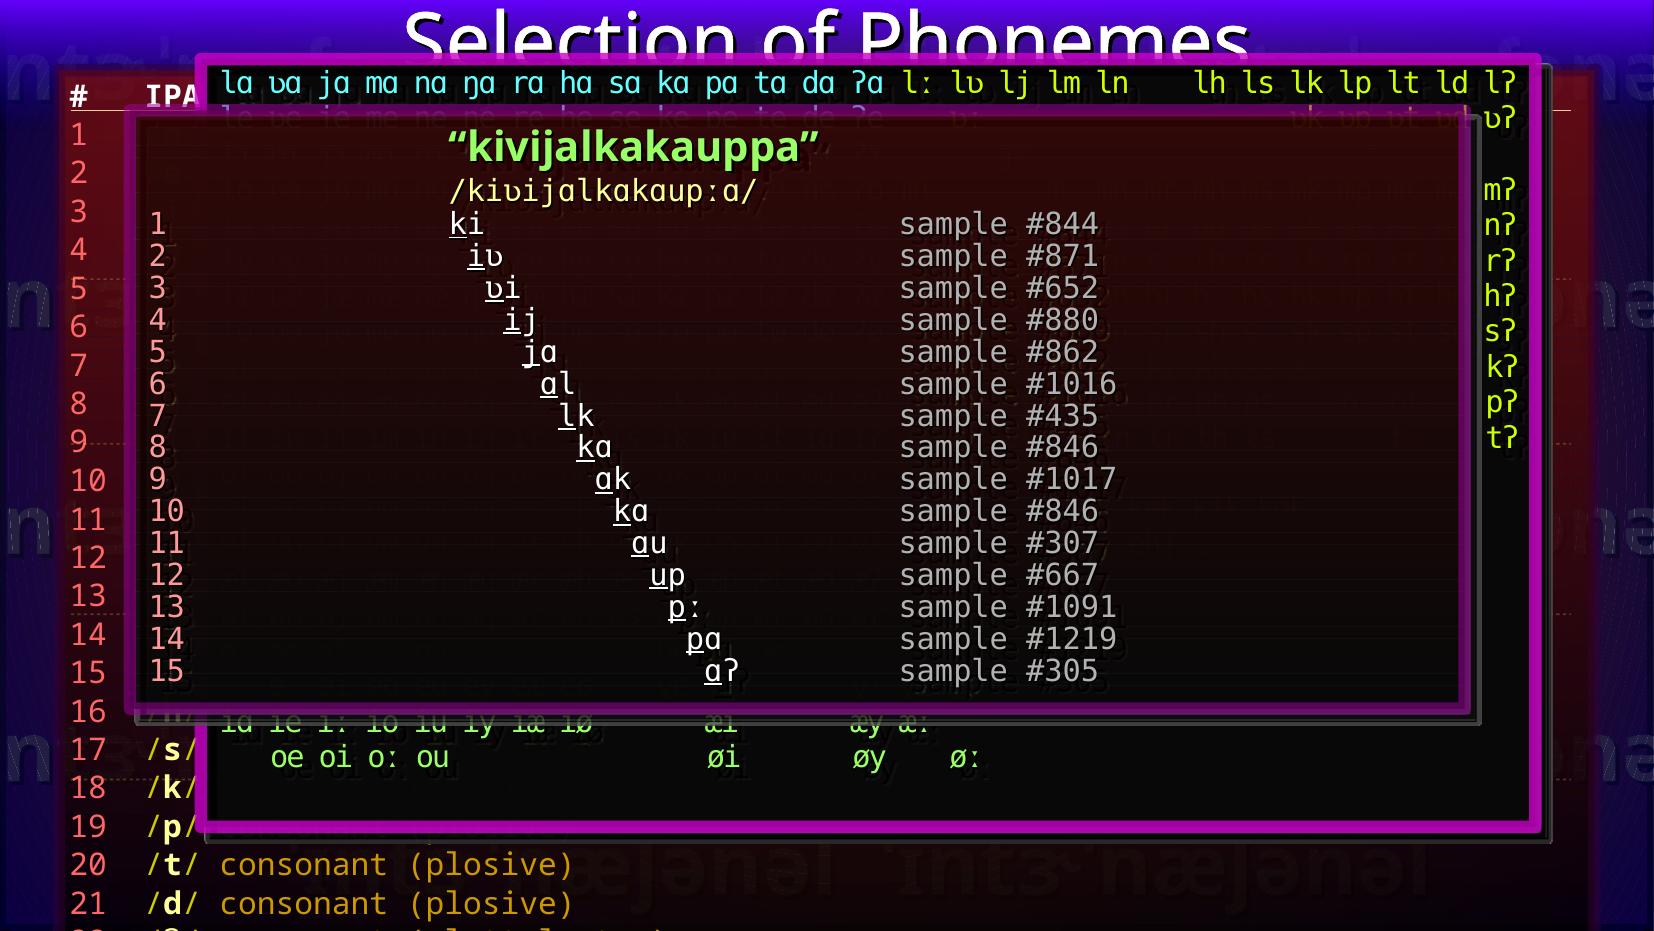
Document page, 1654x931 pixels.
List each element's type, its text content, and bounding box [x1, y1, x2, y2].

text_box # IPA Category 1 /ɑ/ vowel 2 /e/ vowel 3 /i/ vowel 4 /o/ vowel 5 /u/ vowel 6 /y/ vowel 7 /æ/ vowel 8 /ø/ vowel 9 /l/ consonant (approximant) 10 /ʋ/ consonant (approximant) 11 /j/ consonant (approximant) 12 /m/ consonant (nasal) 13 /n/ consonant (nasal) 14 /ŋ/ consonant (nasal) 15 /r/ consonant (trill) 16 /h/ consonant (fricative) 17 /s/ consonant (fricative) 18 /k/ consonant (plosive) 19 /p/ consonant (plosive) 20 /t/ consonant (plosive) 21 /d/ consonant (plosive) 22 /ʔ/ consonant (glottal stop) [59, 70, 1595, 898]
text_box “kivijalkakauppa” /kiʋijɑlkɑkɑupːɑ/ 1 ki sample #844 2 iʋ sample #871 3 ʋi sample #652 4 ij sample #880 5 jɑ sample #862 6 ɑl sample #1016 7 lk sample #435 8 kɑ sample #846 9 ɑk sample #1017 10 kɑ sample #846 11 ɑu sample #307 12 up sample #667 13 pː sample #1091 14 pɑ sample #1219 15 ɑʔ sample #305 [129, 110, 1465, 709]
title Selection of Phonemes [0, 0, 1654, 130]
text_box lɑ ʋɑ jɑ mɑ nɑ ŋɑ rɑ hɑ sɑ kɑ pɑ tɑ dɑ ʔɑ lː lʋ lj lm ln lh ls lk lp lt ld lʔ le ʋe je me ne ŋe re he se ke pe te de ʔe ʋː ʋk ʋp ʋt ʋd ʋʔ li ʋi ji mi ni ŋi ri hi si ki pi ti di ʔi jː lo ʋo jo mo no ŋo ro ho so ko po to do ʔo ml mː mn mr mh ms mk mp mt md mʔ lu ʋu ju mu nu ŋu ru hu su ku pu tu du ʔu nl nʋ nj nm nː nr nh ns nk np nt nd nʔ ly ʋy jy my ny ŋy ry hy sy ky py ty dy ʔy rl rʋ rj rm rn rː rh rs rk rp rt rd rʔ læ ʋæ jæ mæ næ ŋæ ræ hæ sæ kæ pæ tæ dæ ʔæ hl hʋ hj hm hn hr hː hs hk hp ht hd hʔ lø ʋø jø mø nø ŋø rø hø sø kø pø tø dø ʔø sl sʋ sj sm sn sr sh sː sk sp st sd sʔ ɑl ɑʋ ɑj ɑm ɑn ɑŋ ɑr ɑh ɑs ɑk ɑp ɑt ɑd ɑʔ kl kʋ kj km kn kr kh ks kː kʔ el eʋ ej em en eŋ er eh es ek ep et ed eʔ pl pʋ pj pm pn pr ph ps pː pt pʔ il iʋ ij im in iŋ ir ih is ik ip it id iʔ tl tʋ tj tm tn tr th ts tː tʔ ol oʋ oj om on oŋ or oh os ok op ot od oʔ ul uʋ uj um un uŋ ur uh us uk up ut ud uʔ kɑk kek kik kok … yl yʋ yj ym yn yŋ yr yh ys yk yp yt yd yʔ ɑhj ehj … æl æʋ æj æm æn æŋ ær æh æs æk æp æt æd æʔ øl øʋ øj øm øn øŋ ør øh øs øk øp øt ød øʔ ɑː ɑe ɑi ɑu ue ui uo uː eː ei eo eu ey eæ eø ye yi yː yæ yø iɑ ie iː io iu iy iæ iø æi æy æː oe oi oː ou øi øy øː [200, 59, 1536, 827]
